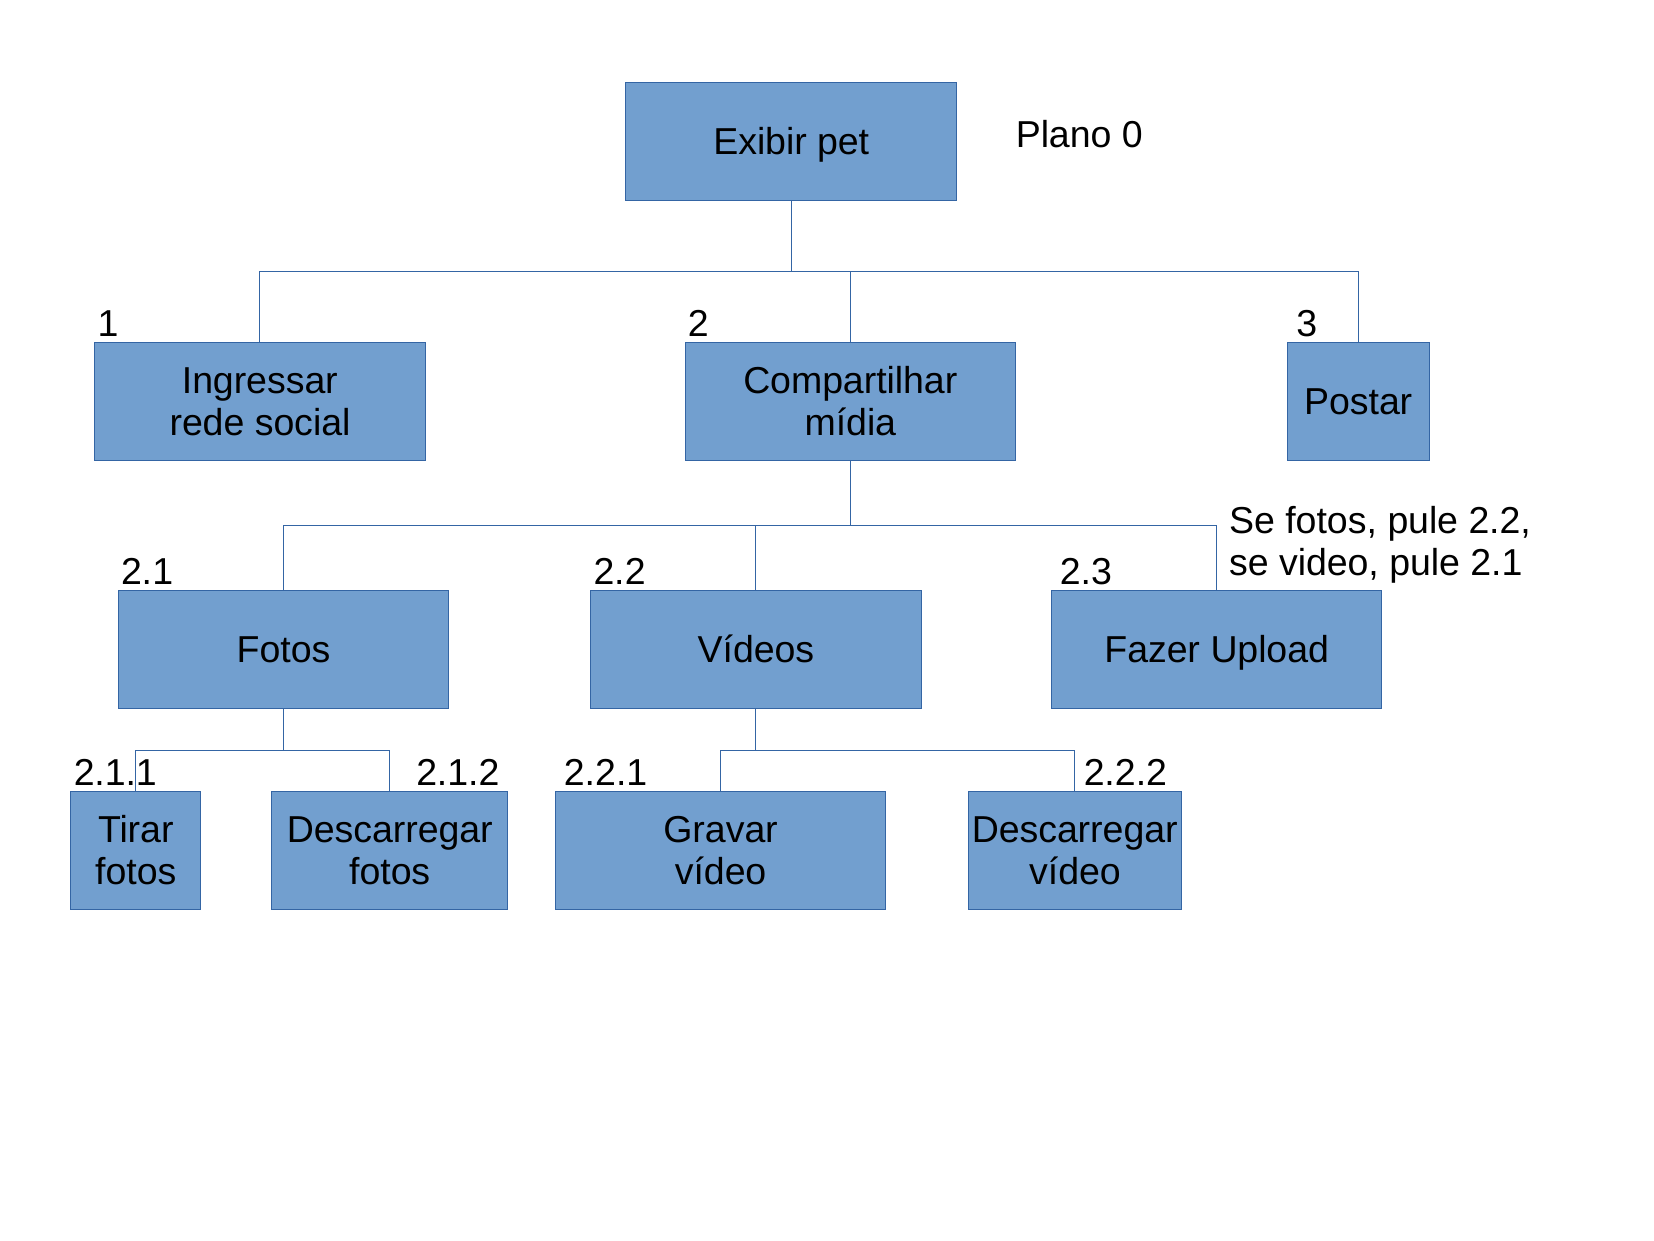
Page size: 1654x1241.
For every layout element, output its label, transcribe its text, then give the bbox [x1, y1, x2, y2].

text_box 2.2.2 [1068, 744, 1182, 801]
text_box 2.1 [106, 543, 188, 601]
text_box 2.1.2 [401, 744, 585, 815]
text_box Descarregar fotos [271, 791, 508, 910]
text_box 2.2 [578, 543, 661, 601]
text_box Tirar fotos [70, 791, 201, 910]
text_box 2 [673, 295, 724, 353]
text_box Vídeos [590, 590, 922, 709]
text_box Plano 0 [1001, 106, 1158, 164]
text_box 2.1.1 [59, 744, 172, 801]
text_box 2.2.1 [549, 744, 663, 801]
text_box 3 [1281, 295, 1332, 353]
text_box 1 [82, 295, 134, 353]
text_box Descarregar vídeo [968, 791, 1182, 910]
text_box Fazer Upload [1051, 590, 1382, 709]
text_box Se fotos, pule 2.2, se video, pule 2.1 [1214, 492, 1605, 634]
text_box 2.3 [1045, 543, 1127, 601]
text_box Postar [1287, 342, 1430, 461]
text_box Ingressar rede social [94, 342, 426, 461]
text_box Exibir pet [625, 82, 957, 201]
text_box Fotos [118, 590, 449, 709]
text_box Gravar vídeo [555, 791, 886, 910]
text_box Compartilhar mídia [685, 342, 1016, 461]
